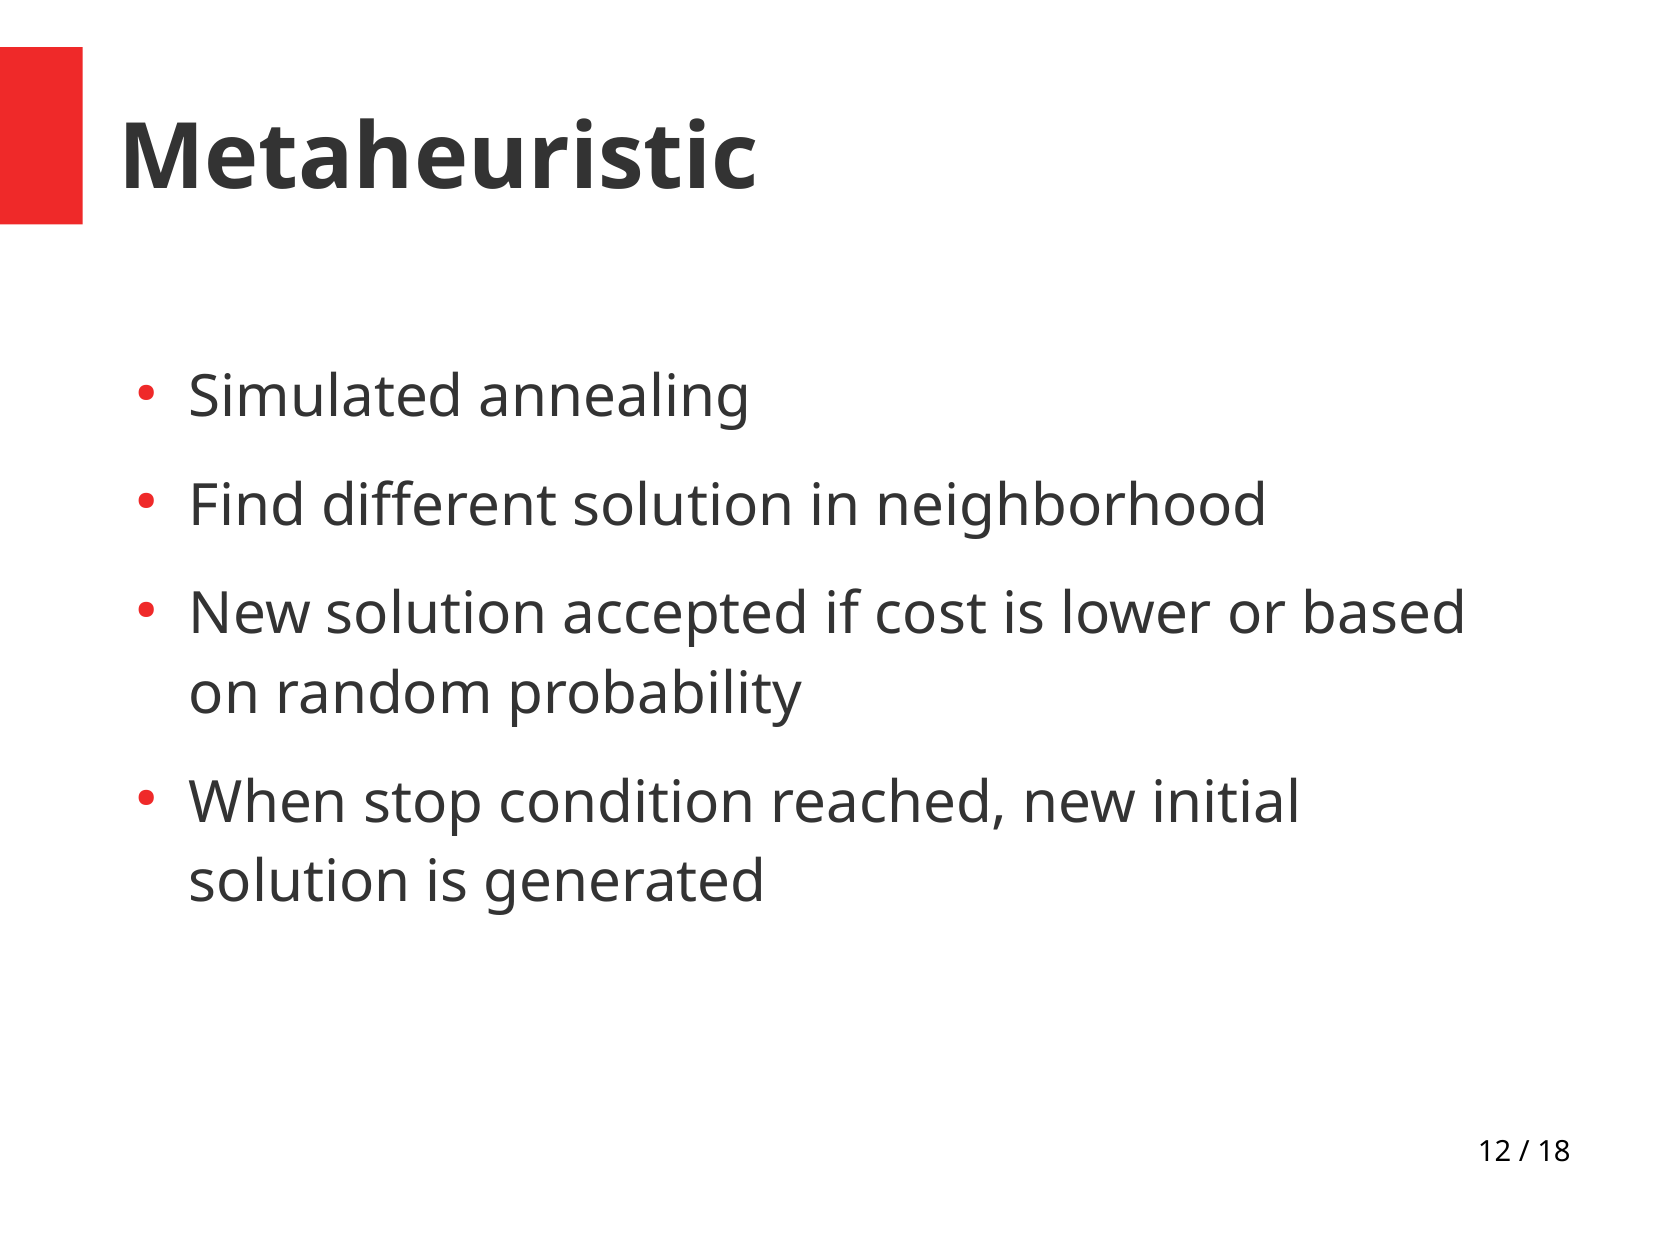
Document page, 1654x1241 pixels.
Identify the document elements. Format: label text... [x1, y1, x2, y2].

title Metaheuristic [118, 49, 1571, 257]
list Simulated annealing Find different solution in neighborhood New solution accepted if cost is lower or based on random probability When stop condition reached, new initial solution is generated [118, 354, 1536, 1074]
